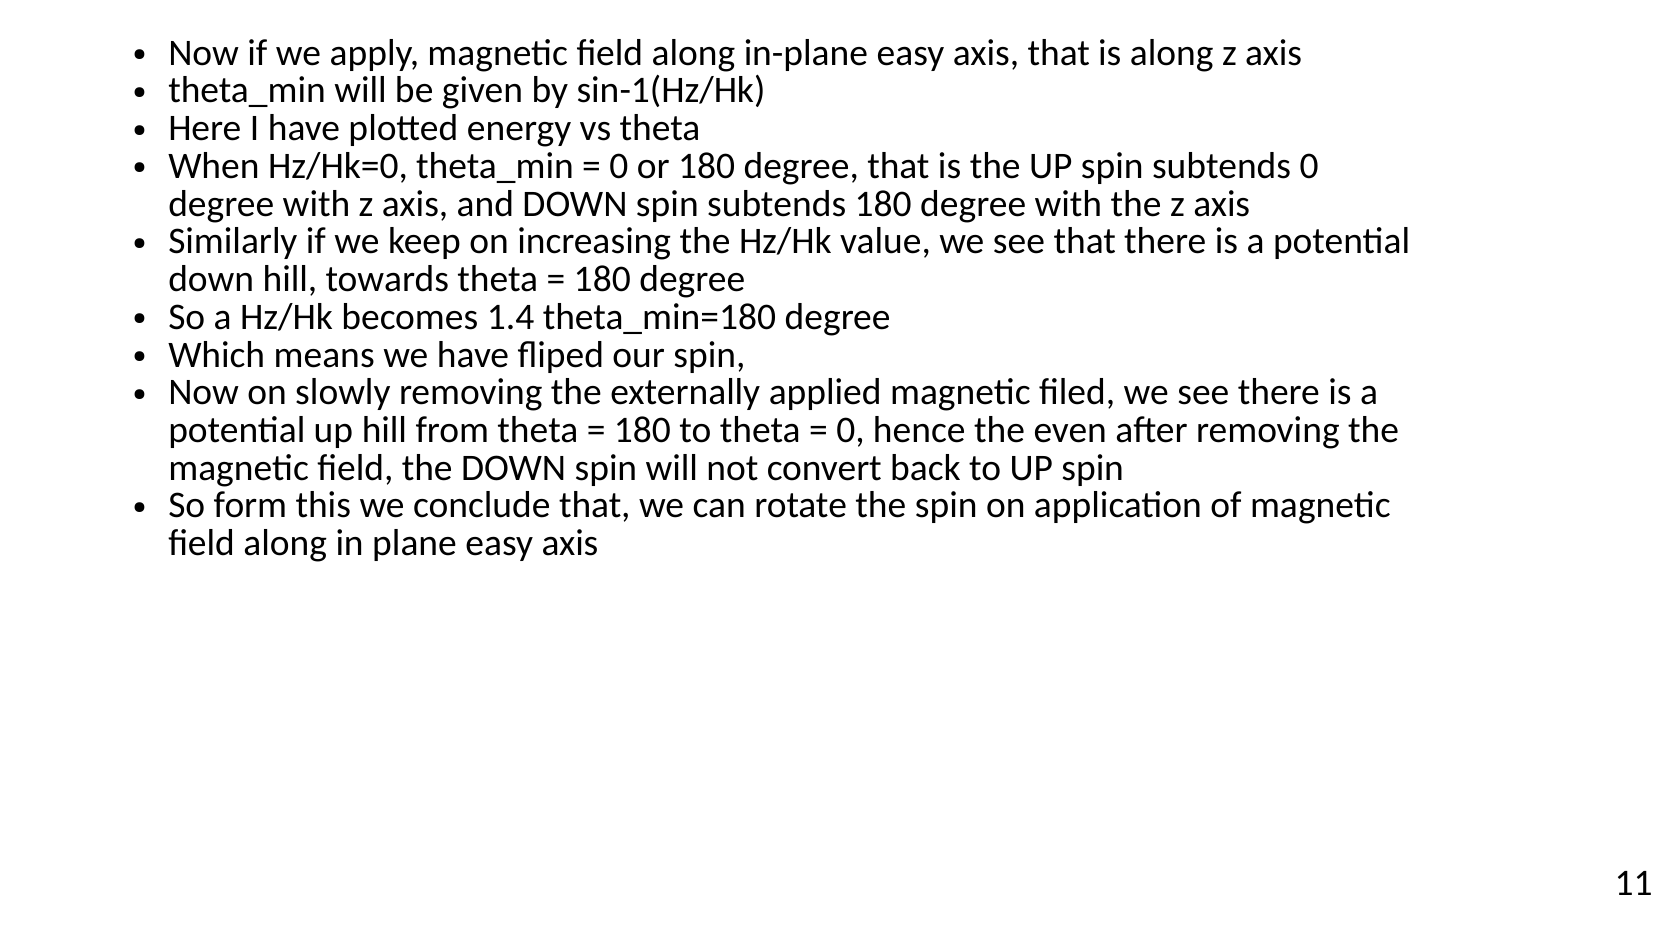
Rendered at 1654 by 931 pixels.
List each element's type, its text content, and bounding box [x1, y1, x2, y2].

text_box Now if we apply, magnetic field along in-plane easy axis, that is along z axis theta_min will be given by sin-1(Hz/Hk) Here I have plotted energy vs theta When Hz/Hk=0, theta_min = 0 or 180 degree, that is the UP spin subtends 0 degree with z axis, and DOWN spin subtends 180 degree with the z axis Similarly if we keep on increasing the Hz/Hk value, we see that there is a potential down hill, towards theta = 180 degree So a Hz/Hk becomes 1.4 theta_min=180 degree Which means we have fliped our spin, Now on slowly removing the externally applied magnetic filed, we see there is a potential up hill from theta = 180 to theta = 0, hence the even after removing the magnetic field, the DOWN spin will not convert back to UP spin So form this we conclude that, we can rotate the spin on application of magnetic field along in plane easy axis [118, 29, 1447, 573]
text_box <number> [1479, 860, 1654, 931]
